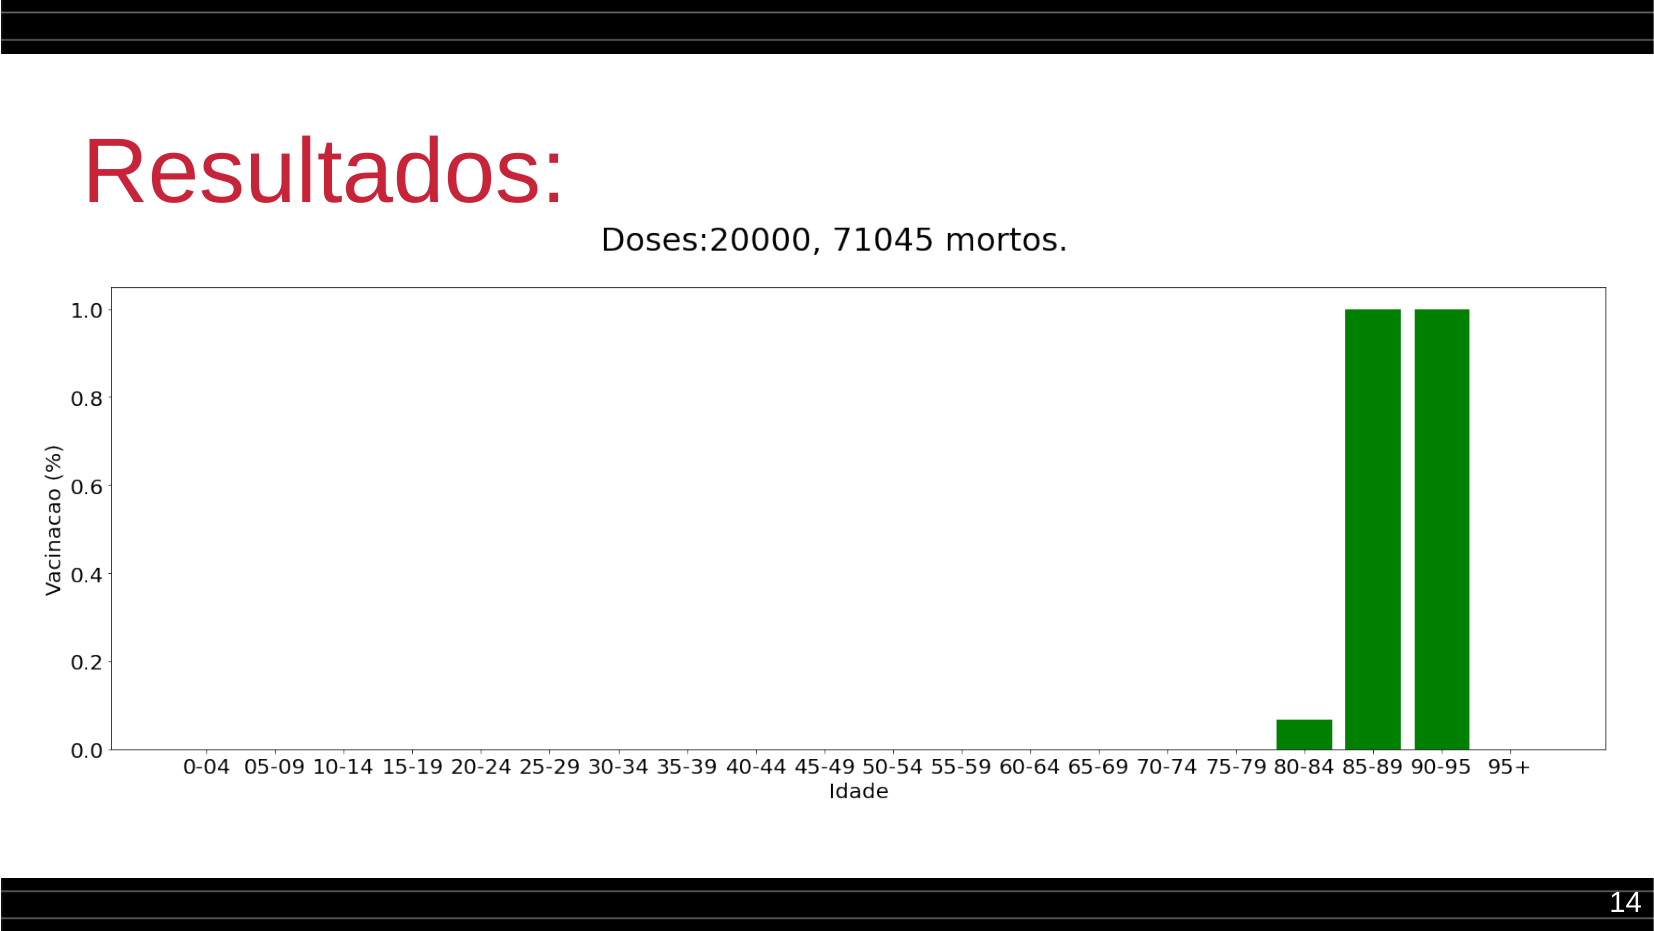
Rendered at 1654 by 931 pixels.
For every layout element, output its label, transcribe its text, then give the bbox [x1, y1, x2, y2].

picture [1, 0, 1654, 54]
title Resultados: [82, 92, 1571, 219]
picture [37, 219, 1613, 809]
picture [1, 878, 1654, 931]
